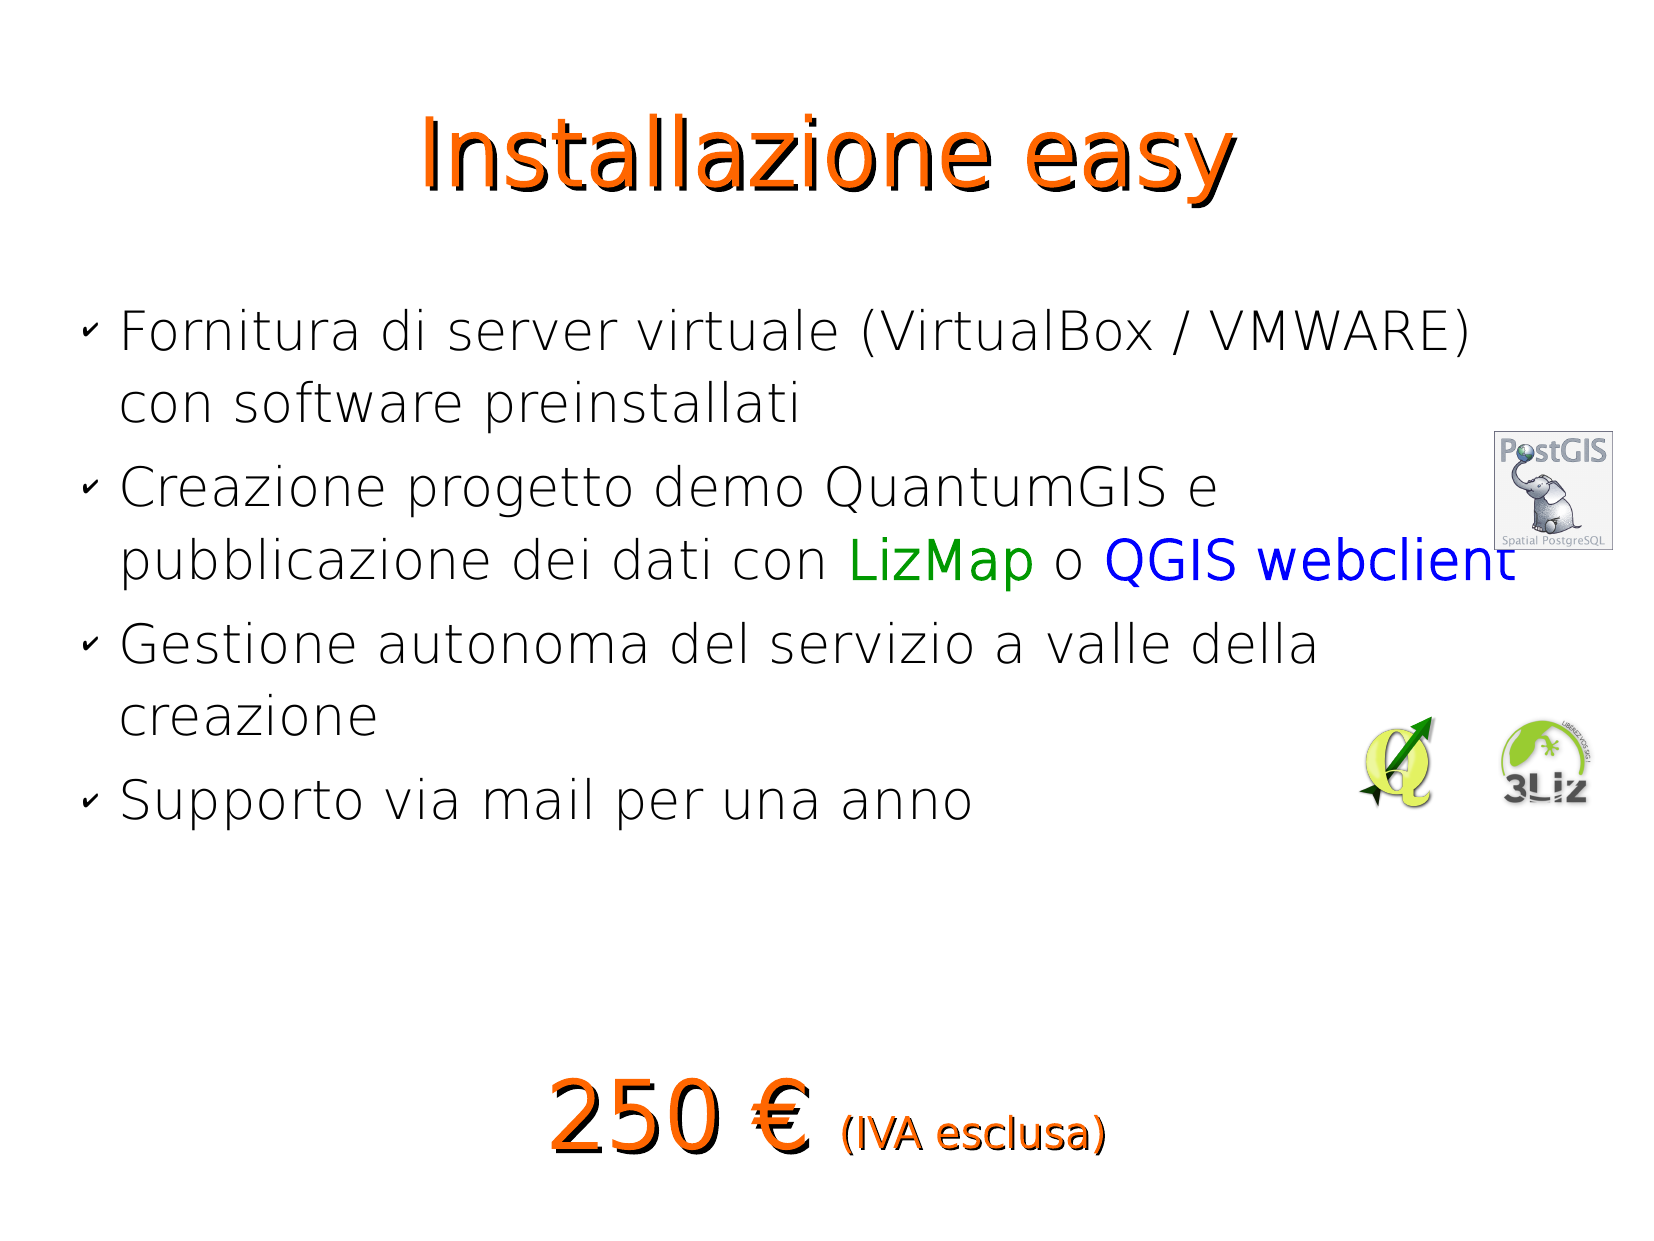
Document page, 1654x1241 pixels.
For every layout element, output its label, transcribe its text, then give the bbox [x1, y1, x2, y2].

title Installazione easy [82, 49, 1571, 257]
title 250 € (IVA esclusa) [82, 1012, 1571, 1220]
picture [1494, 431, 1613, 550]
picture [1498, 714, 1595, 811]
subtitle Fornitura di server virtuale (VirtualBox / VMWARE) con software preinstallati Creazione progetto demo QuantumGIS e pubblicazione dei dati con LizMap o QGIS webclient Gestione autonoma del servizio a valle della creazione Supporto via mail per una anno [82, 290, 1571, 1010]
picture [1351, 714, 1447, 811]
